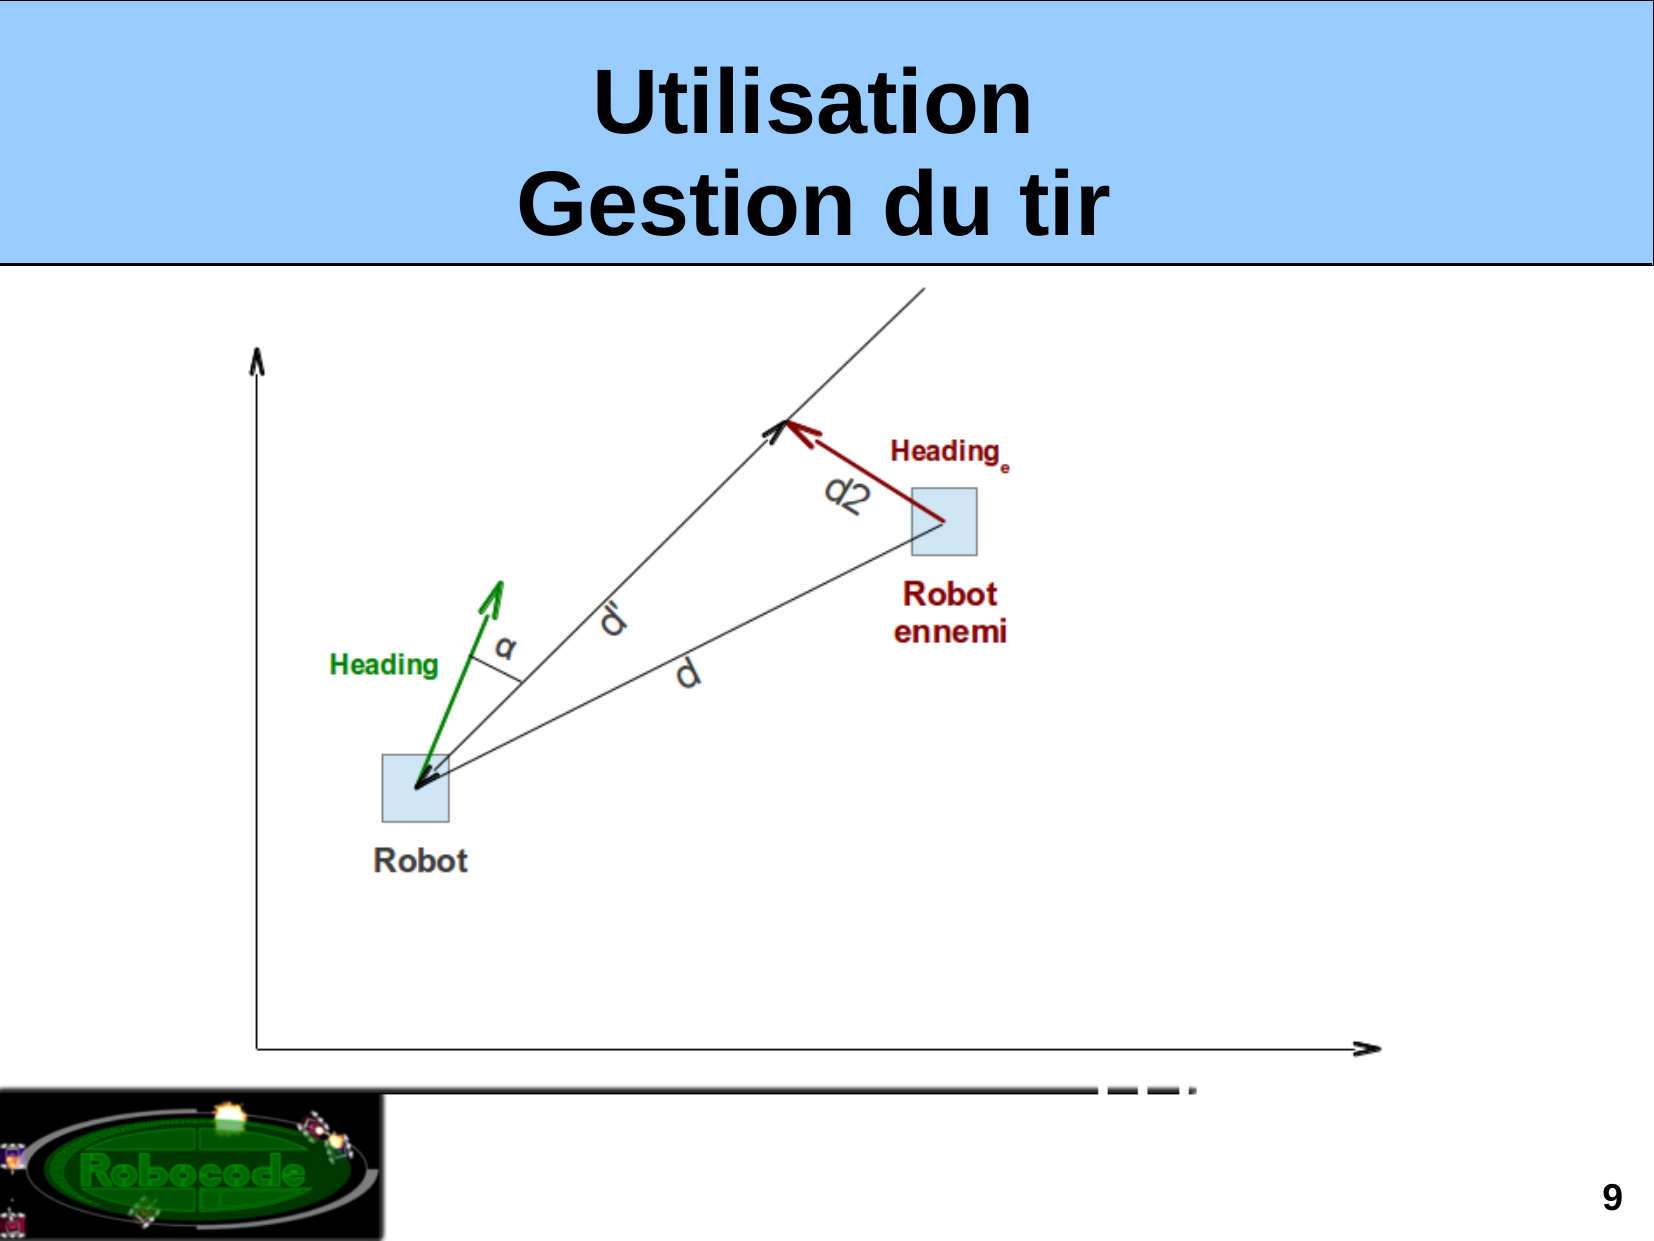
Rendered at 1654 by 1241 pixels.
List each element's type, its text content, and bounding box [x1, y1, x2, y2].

text_box <numéro> [1587, 1169, 1654, 1241]
text_box [0, 0, 1654, 266]
picture [0, 266, 1625, 1241]
title Utilisation Gestion du tir [82, 49, 1571, 257]
